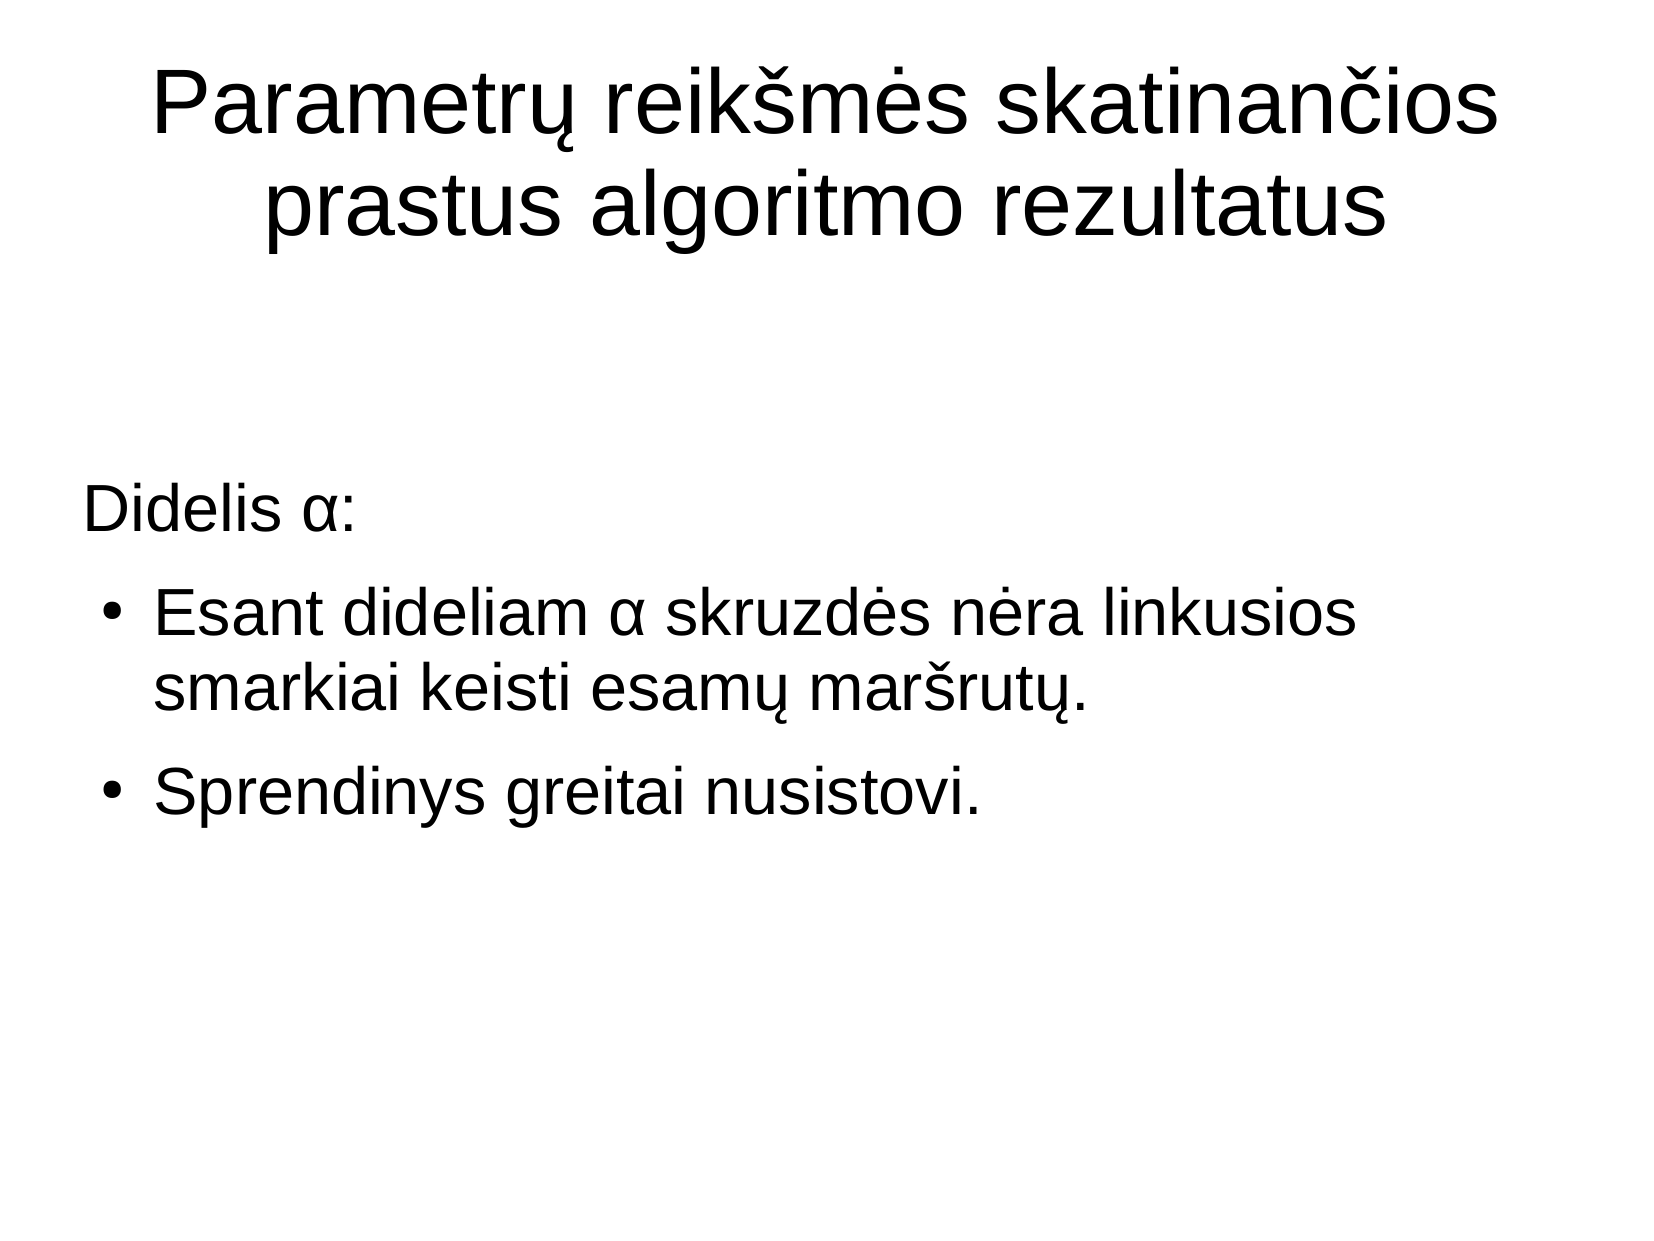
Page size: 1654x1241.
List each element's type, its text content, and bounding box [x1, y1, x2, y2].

title Parametrų reikšmės skatinančios prastus algoritmo rezultatus [82, 49, 1571, 257]
list Didelis α: Esant dideliam α skruzdės nėra linkusios smarkiai keisti esamų maršrutų. Sprendinys greitai nusistovi. [82, 290, 1571, 1010]
